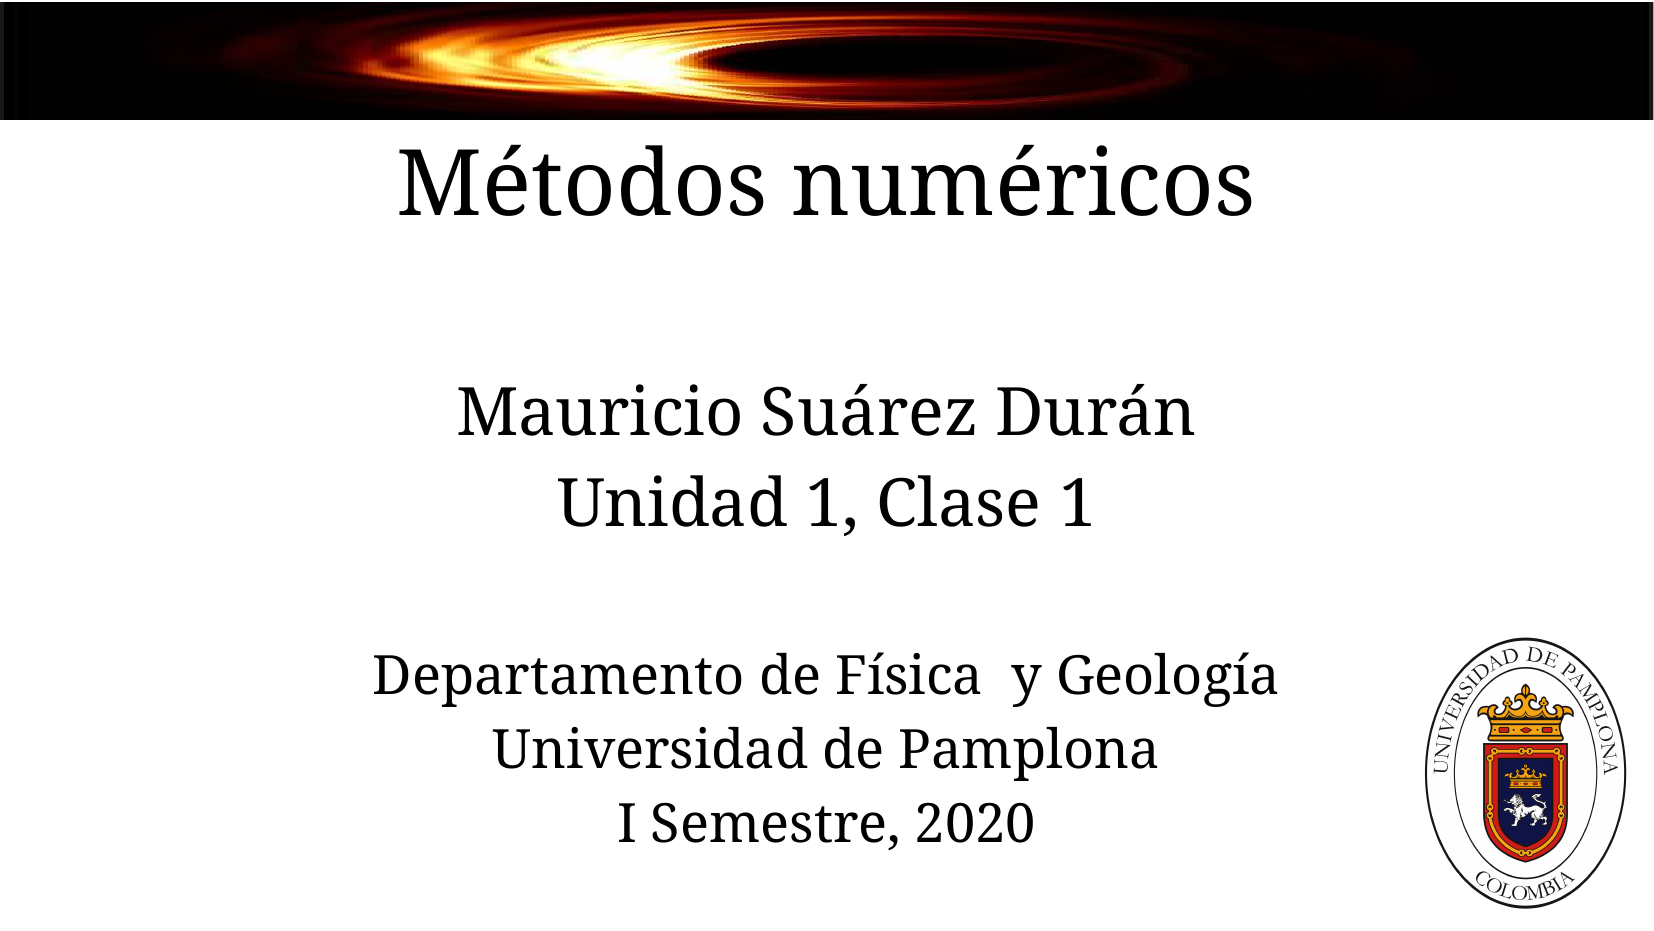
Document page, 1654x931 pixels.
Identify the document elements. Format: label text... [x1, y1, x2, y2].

title Métodos numéricos [82, 121, 1571, 258]
picture [1415, 629, 1636, 918]
subtitle Mauricio Suárez Durán Unidad 1, Clase 1 Departamento de Física y Geología Universidad de Pamplona I Semestre, 2020 [82, 341, 1571, 882]
picture [0, 2, 1654, 121]
